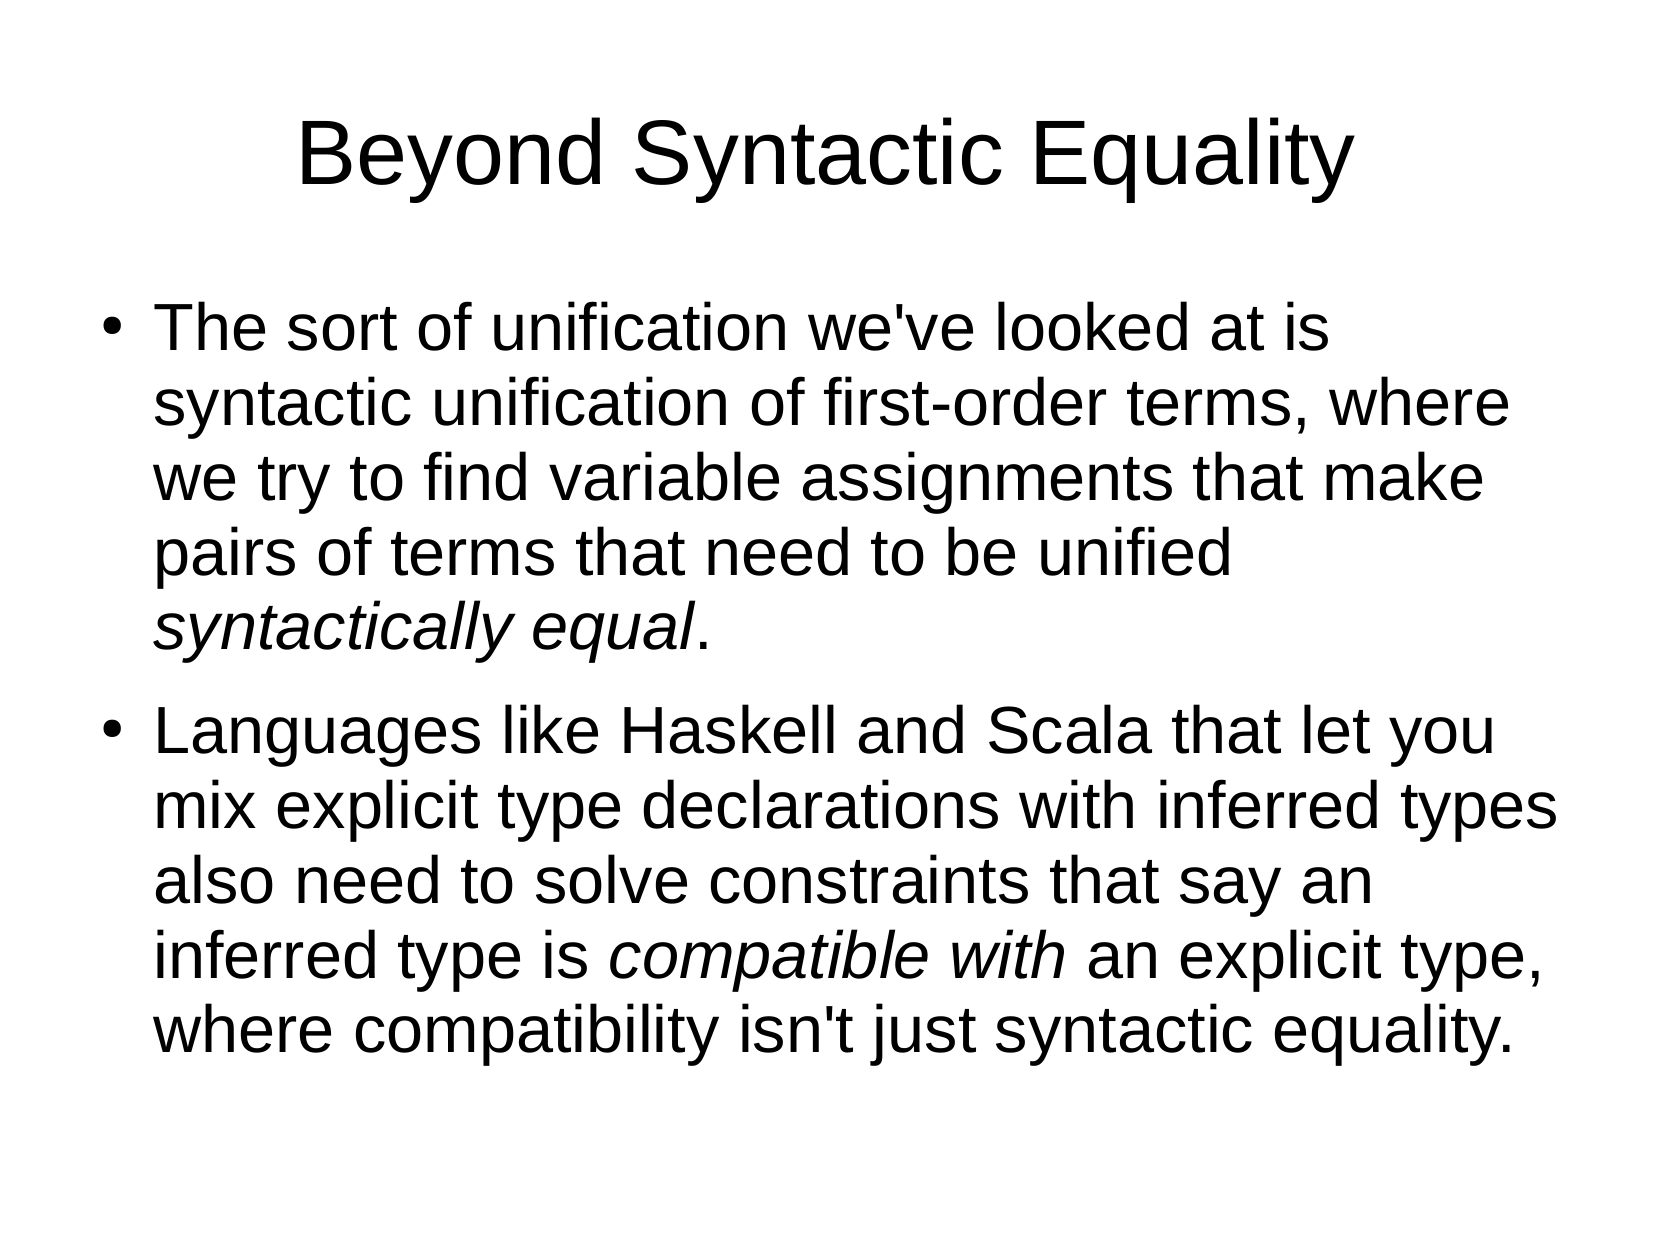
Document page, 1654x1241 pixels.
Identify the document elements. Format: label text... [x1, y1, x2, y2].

title Beyond Syntactic Equality [82, 49, 1571, 257]
list The sort of unification we've looked at is syntactic unification of first-order terms, where we try to find variable assignments that make pairs of terms that need to be unified syntactically equal. Languages like Haskell and Scala that let you mix explicit type declarations with inferred types also need to solve constraints that say an inferred type is compatible with an explicit type, where compatibility isn't just syntactic equality. [82, 290, 1571, 1109]
